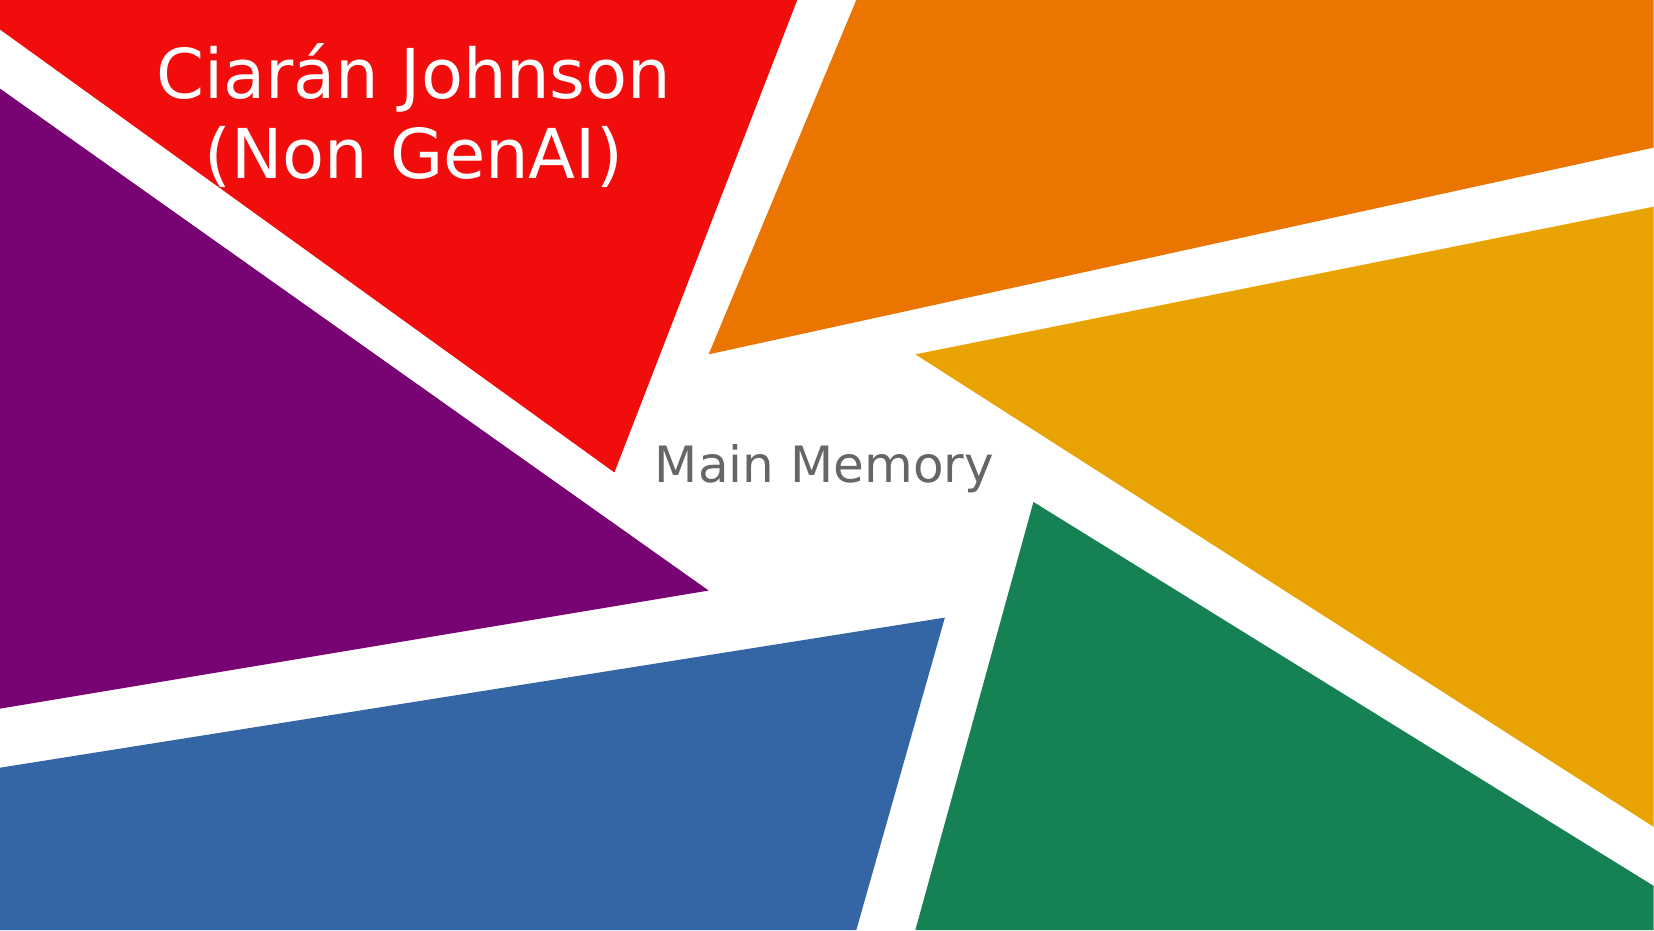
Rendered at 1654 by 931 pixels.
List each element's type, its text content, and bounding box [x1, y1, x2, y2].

title Ciarán Johnson (Non GenAI) [82, 20, 746, 209]
subtitle Main Memory [614, 313, 1035, 618]
